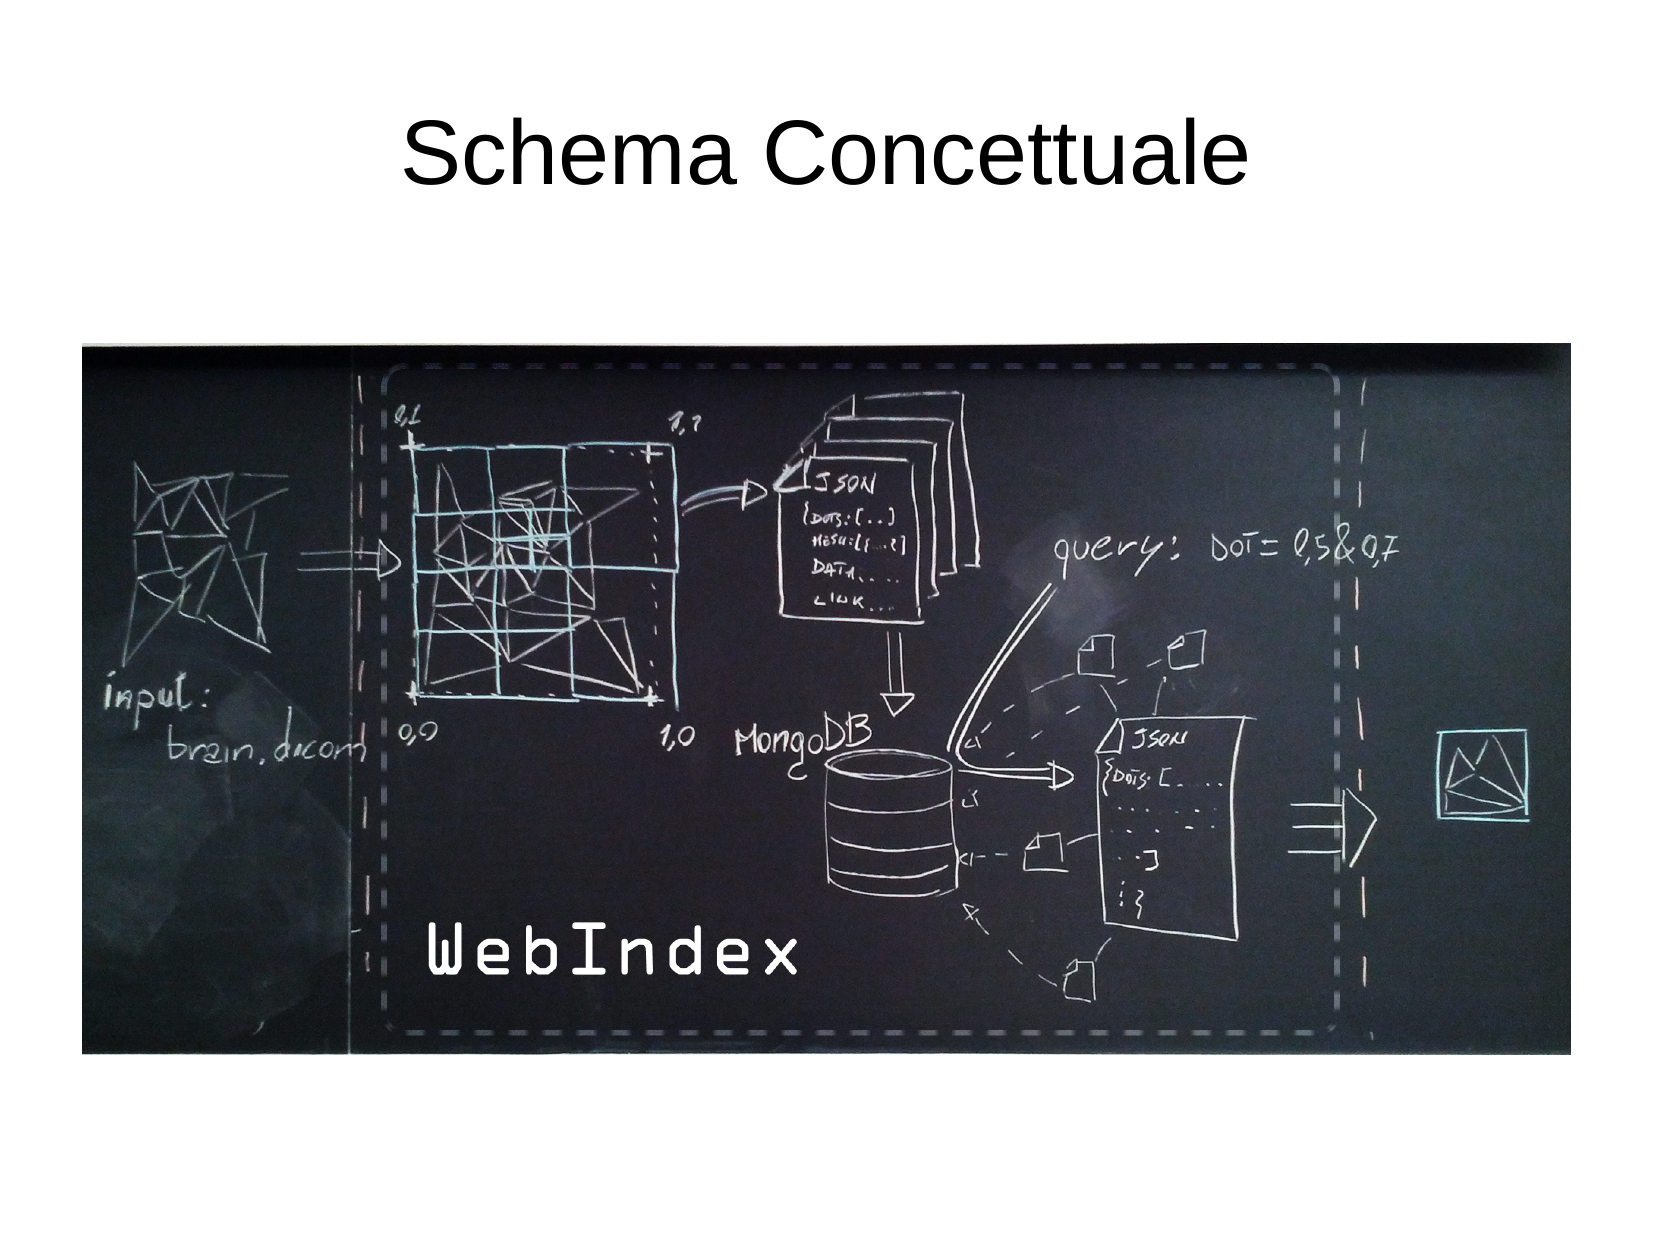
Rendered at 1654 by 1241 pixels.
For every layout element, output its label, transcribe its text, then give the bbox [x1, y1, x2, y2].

picture [82, 343, 1571, 1055]
title Schema Concettuale [82, 49, 1571, 257]
